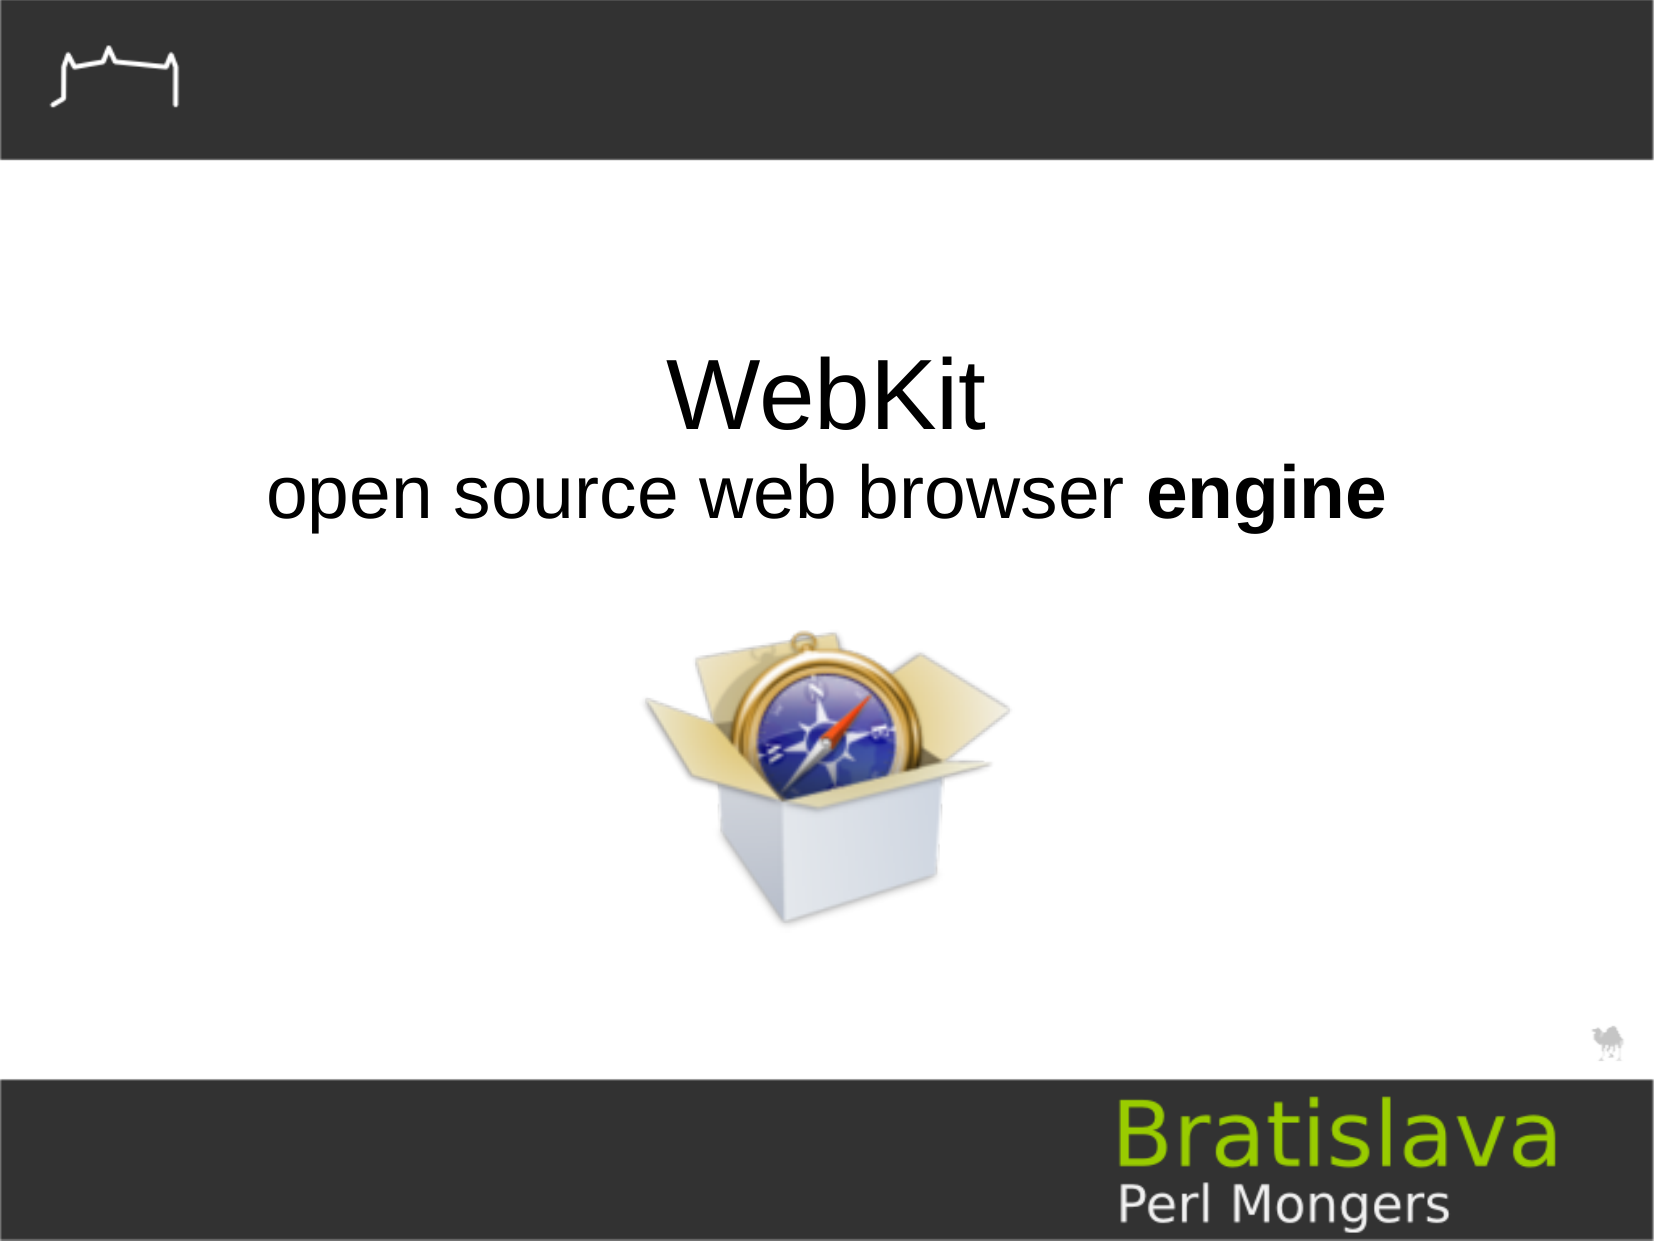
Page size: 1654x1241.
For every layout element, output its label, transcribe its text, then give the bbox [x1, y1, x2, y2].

subtitle WebKit open source web browser engine [20, 168, 1634, 706]
picture [0, 0, 1654, 1241]
